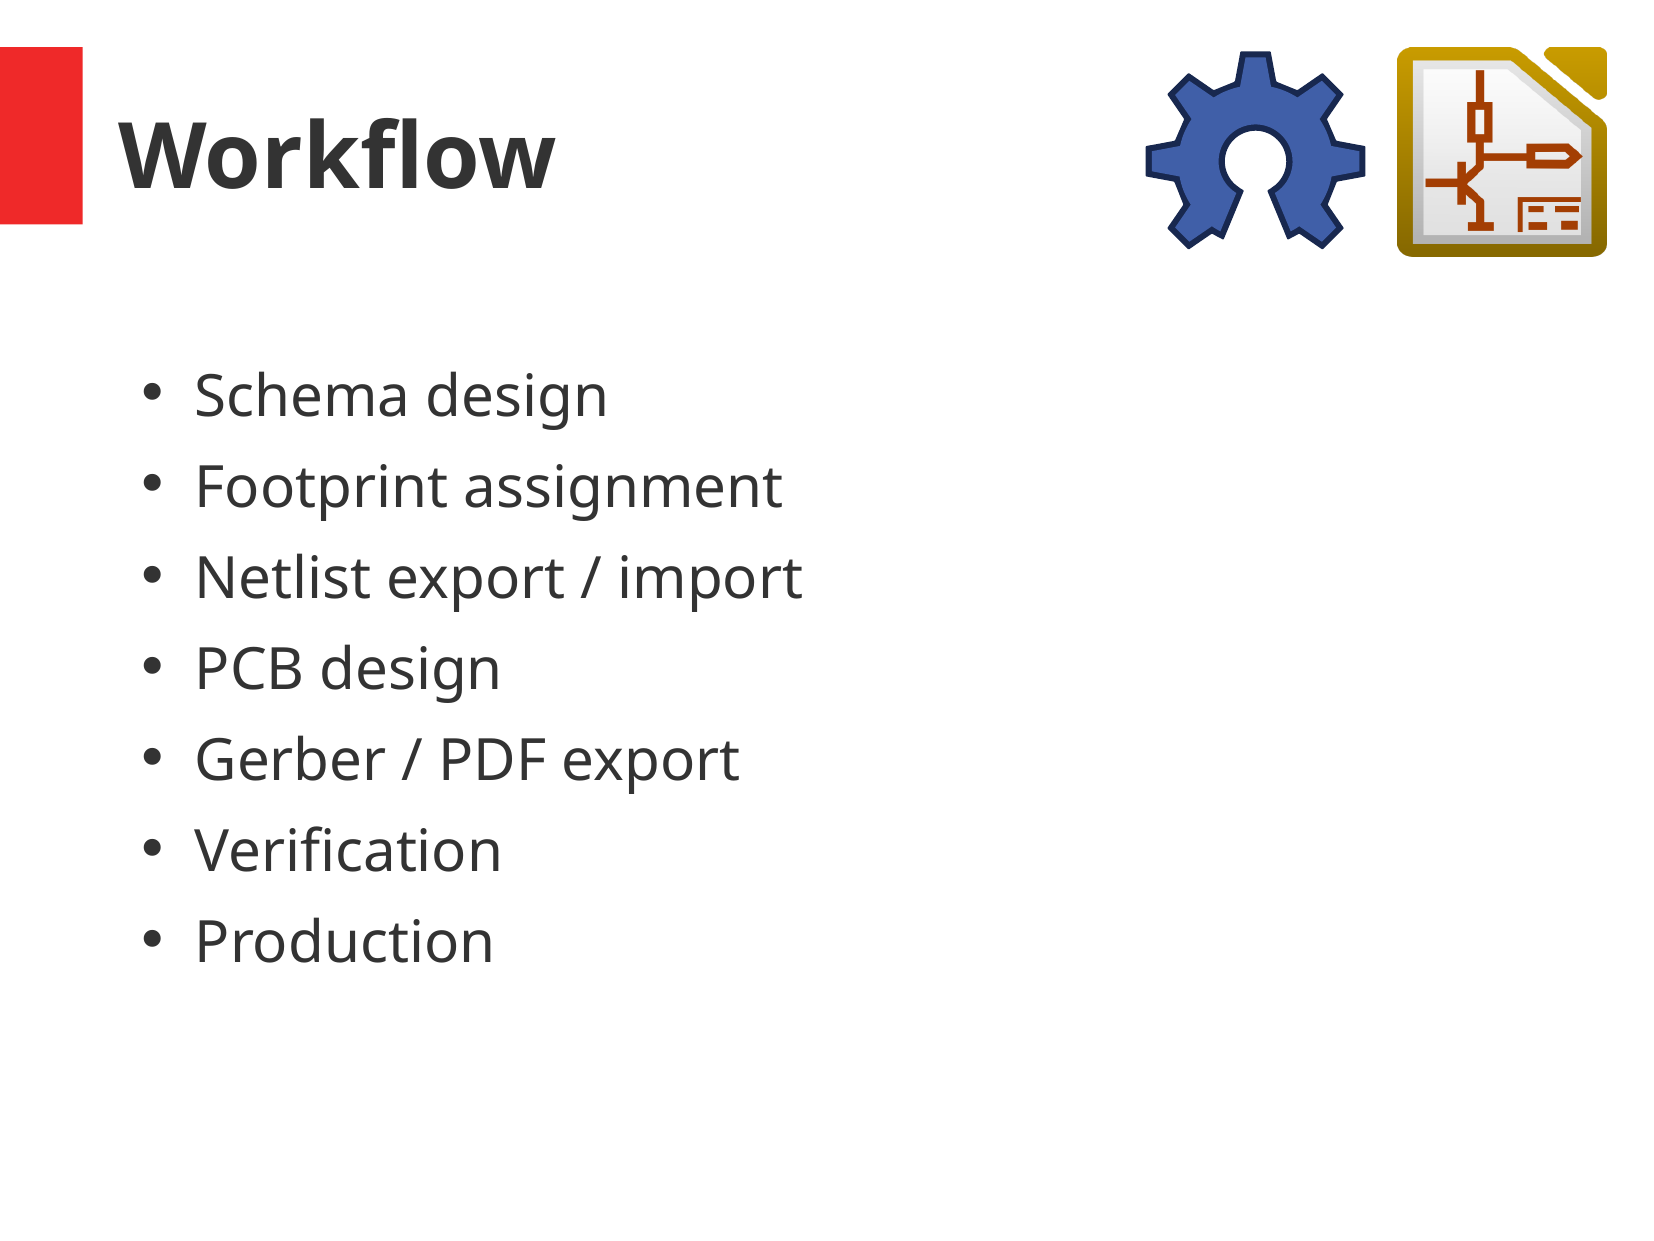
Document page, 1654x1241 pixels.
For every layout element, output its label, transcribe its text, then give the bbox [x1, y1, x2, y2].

list Schema design Footprint assignment Netlist export / import PCB design Gerber / PDF export Verification Production [118, 354, 1536, 1074]
picture [1397, 47, 1607, 257]
title Workflow [118, 49, 1123, 257]
